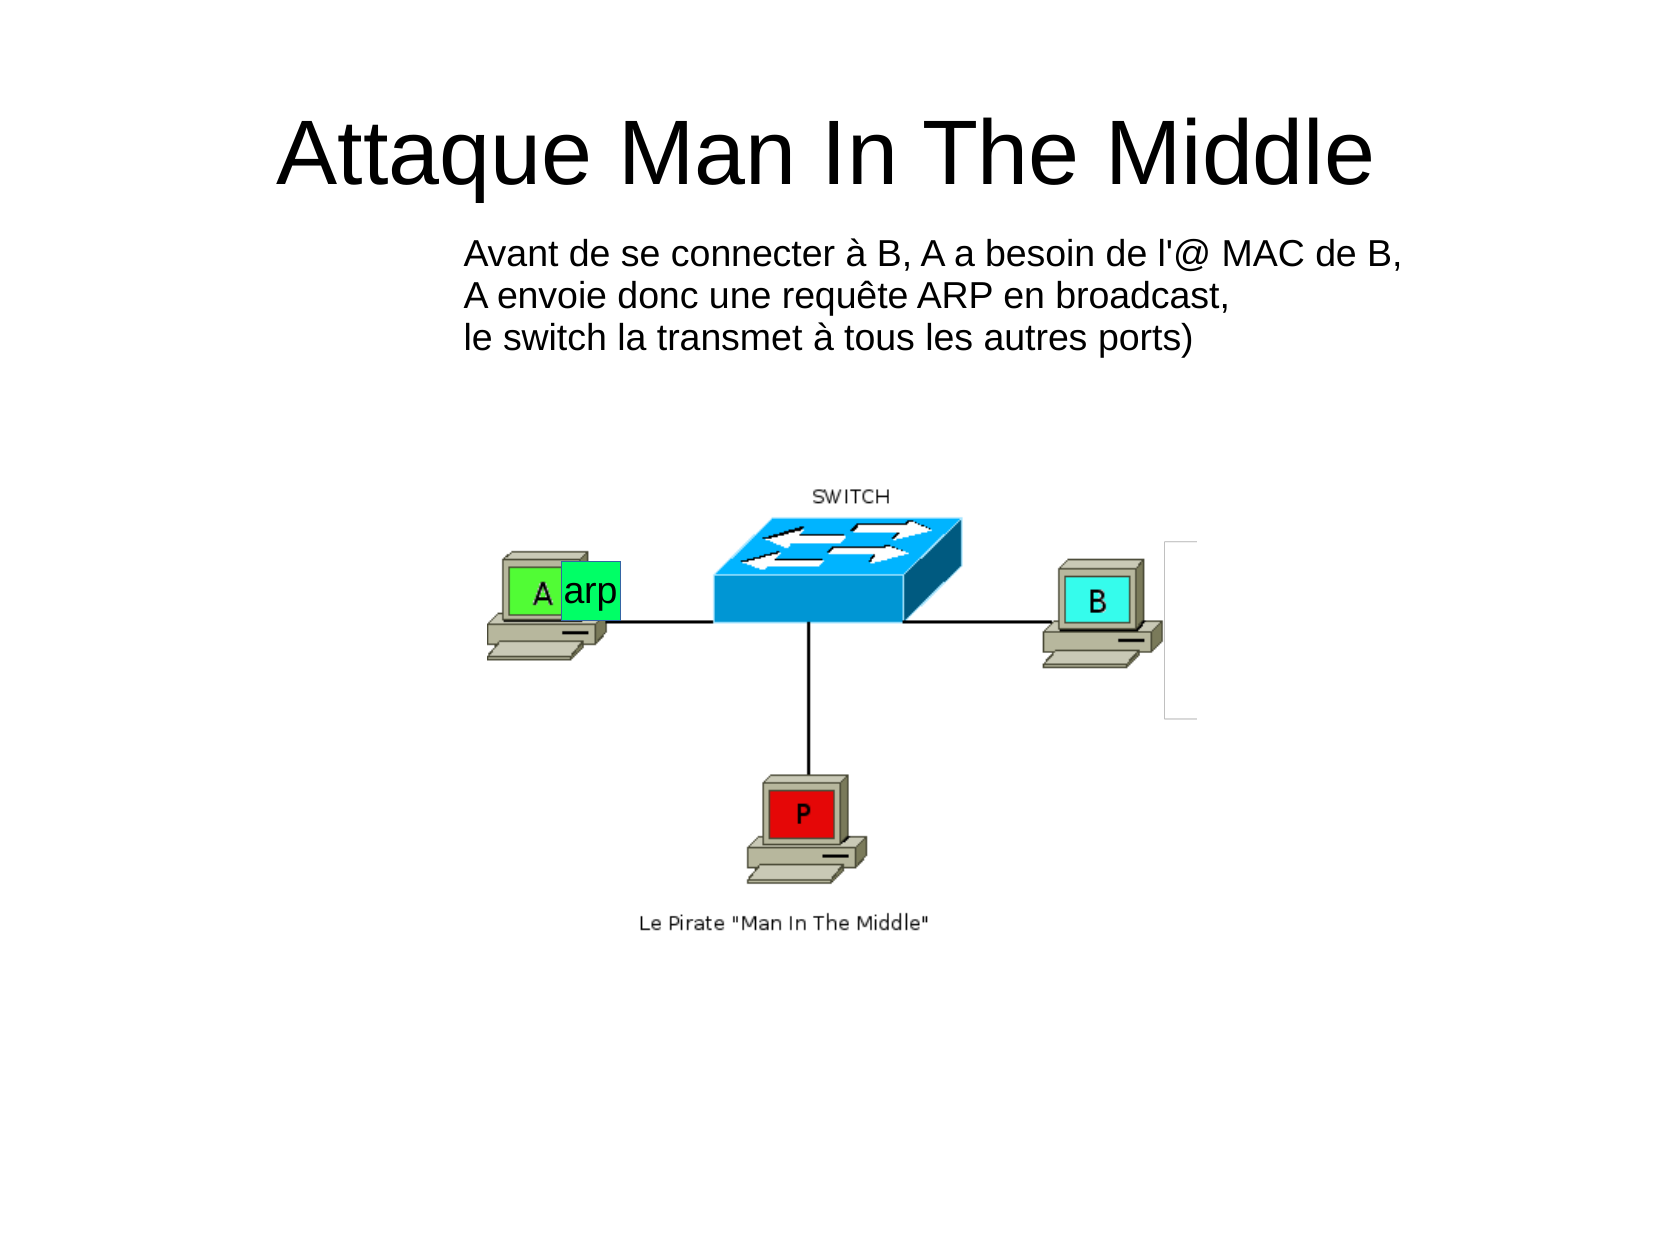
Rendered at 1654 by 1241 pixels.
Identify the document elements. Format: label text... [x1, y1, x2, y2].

picture [487, 367, 1197, 938]
text_box Avant de se connecter à B, A a besoin de l'@ MAC de B, A envoie donc une requête ARP en broadcast, le switch la transmet à tous les autres ports) [448, 257, 1418, 367]
text_box arp [561, 561, 621, 621]
title Attaque Man In The Middle [82, 49, 1571, 257]
